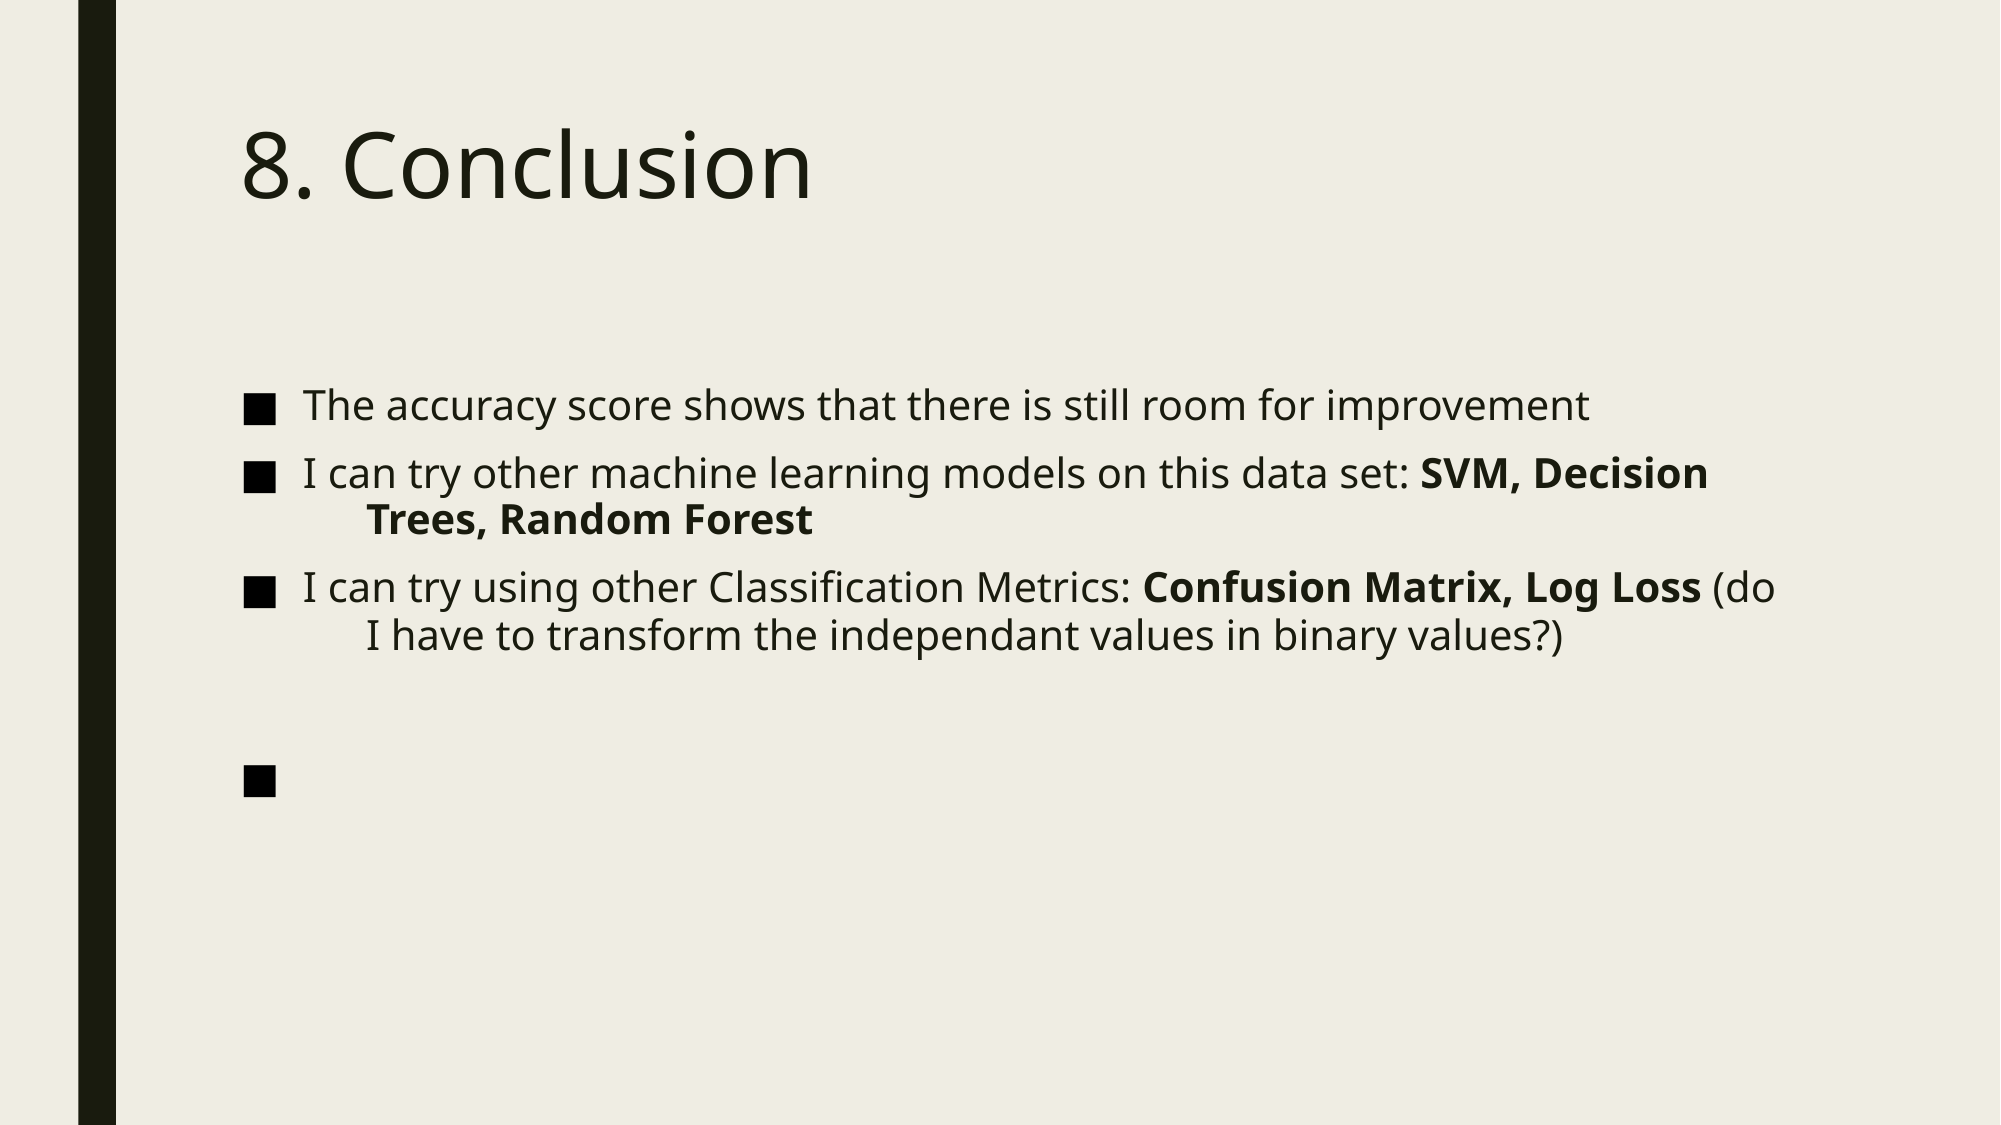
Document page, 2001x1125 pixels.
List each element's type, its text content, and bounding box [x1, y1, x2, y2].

title 8. Conclusion [225, 112, 1801, 357]
list The accuracy score shows that there is still room for improvement I can try other machine learning models on this data set: SVM, Decision Trees, Random Forest I can try using other Classification Metrics: Confusion Matrix, Log Loss (do I have to transform the independant values in binary values?) [225, 375, 1801, 963]
